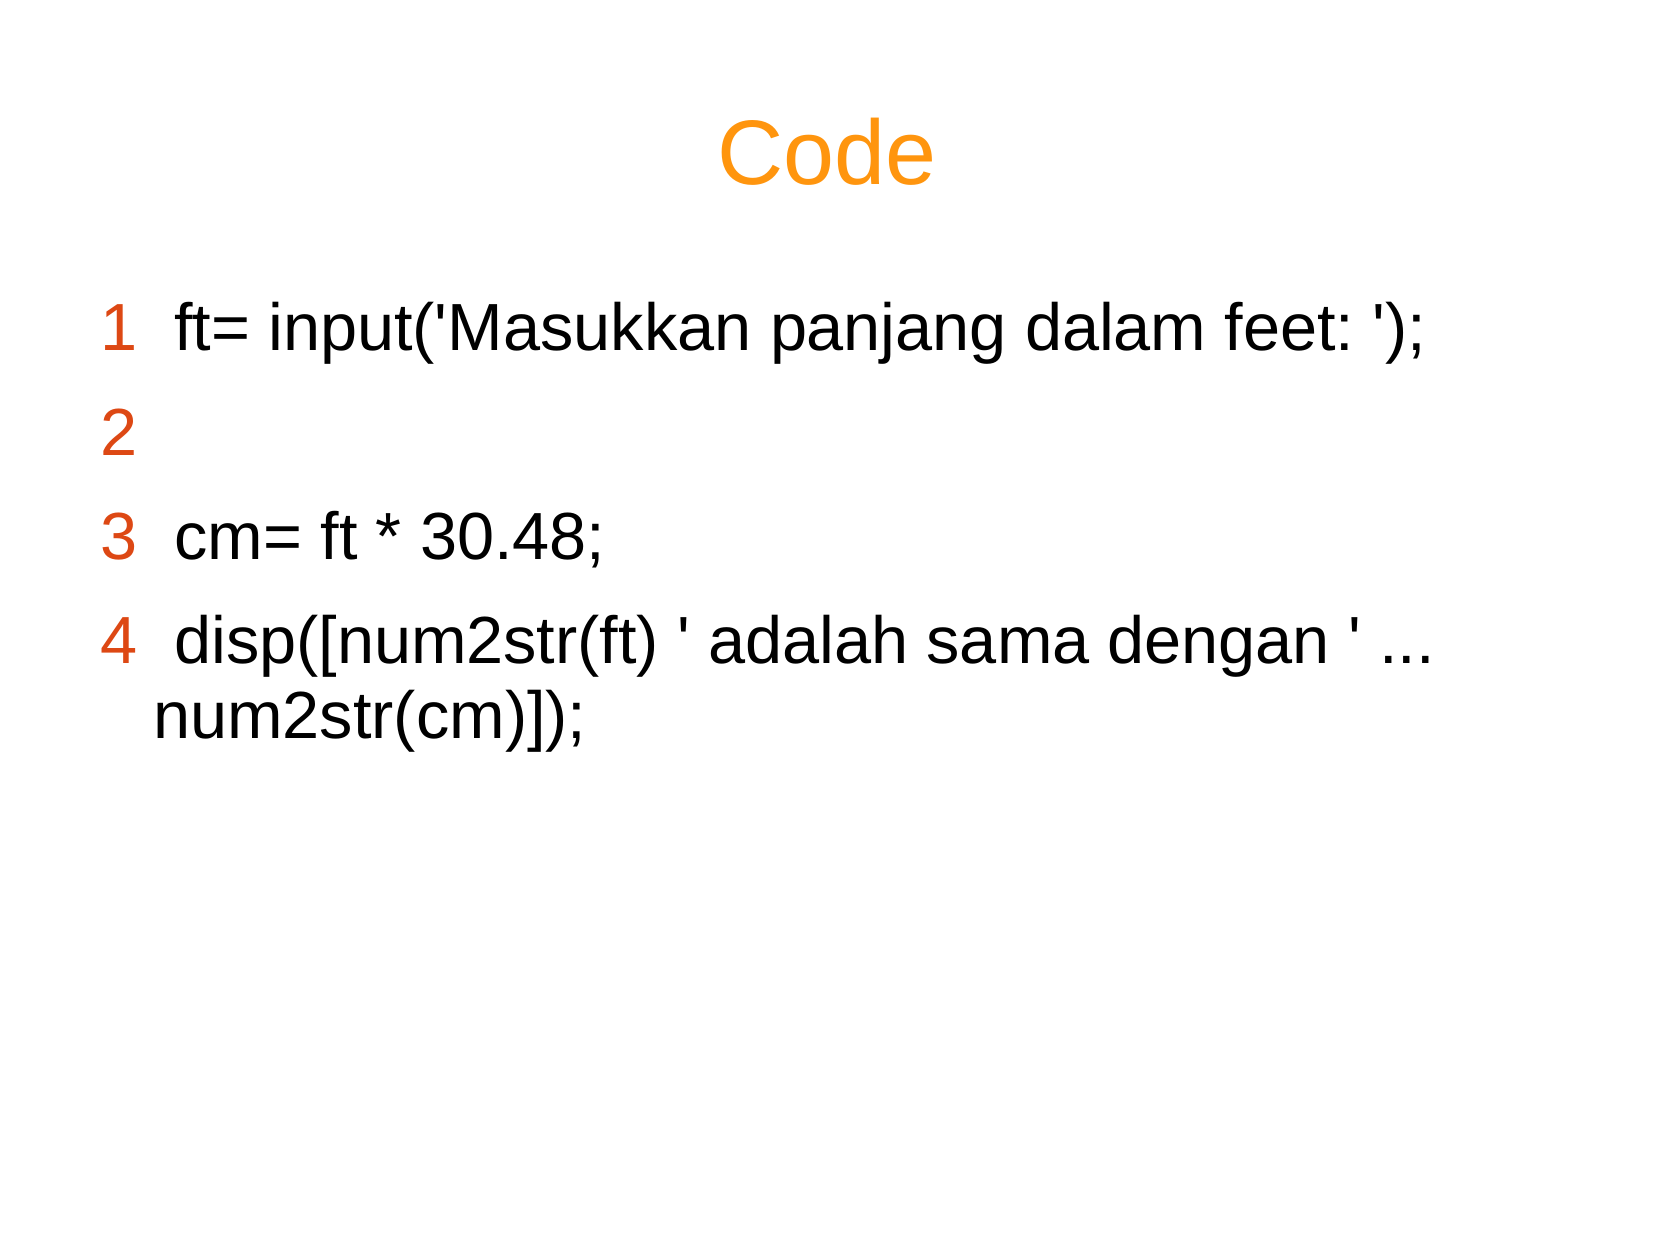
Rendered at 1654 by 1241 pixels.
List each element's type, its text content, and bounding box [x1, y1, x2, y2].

list ft= input('Masukkan panjang dalam feet: '); cm= ft * 30.48; disp([num2str(ft) ' adalah sama dengan ' ... num2str(cm)]); [82, 290, 1571, 1010]
title Code [82, 49, 1571, 257]
